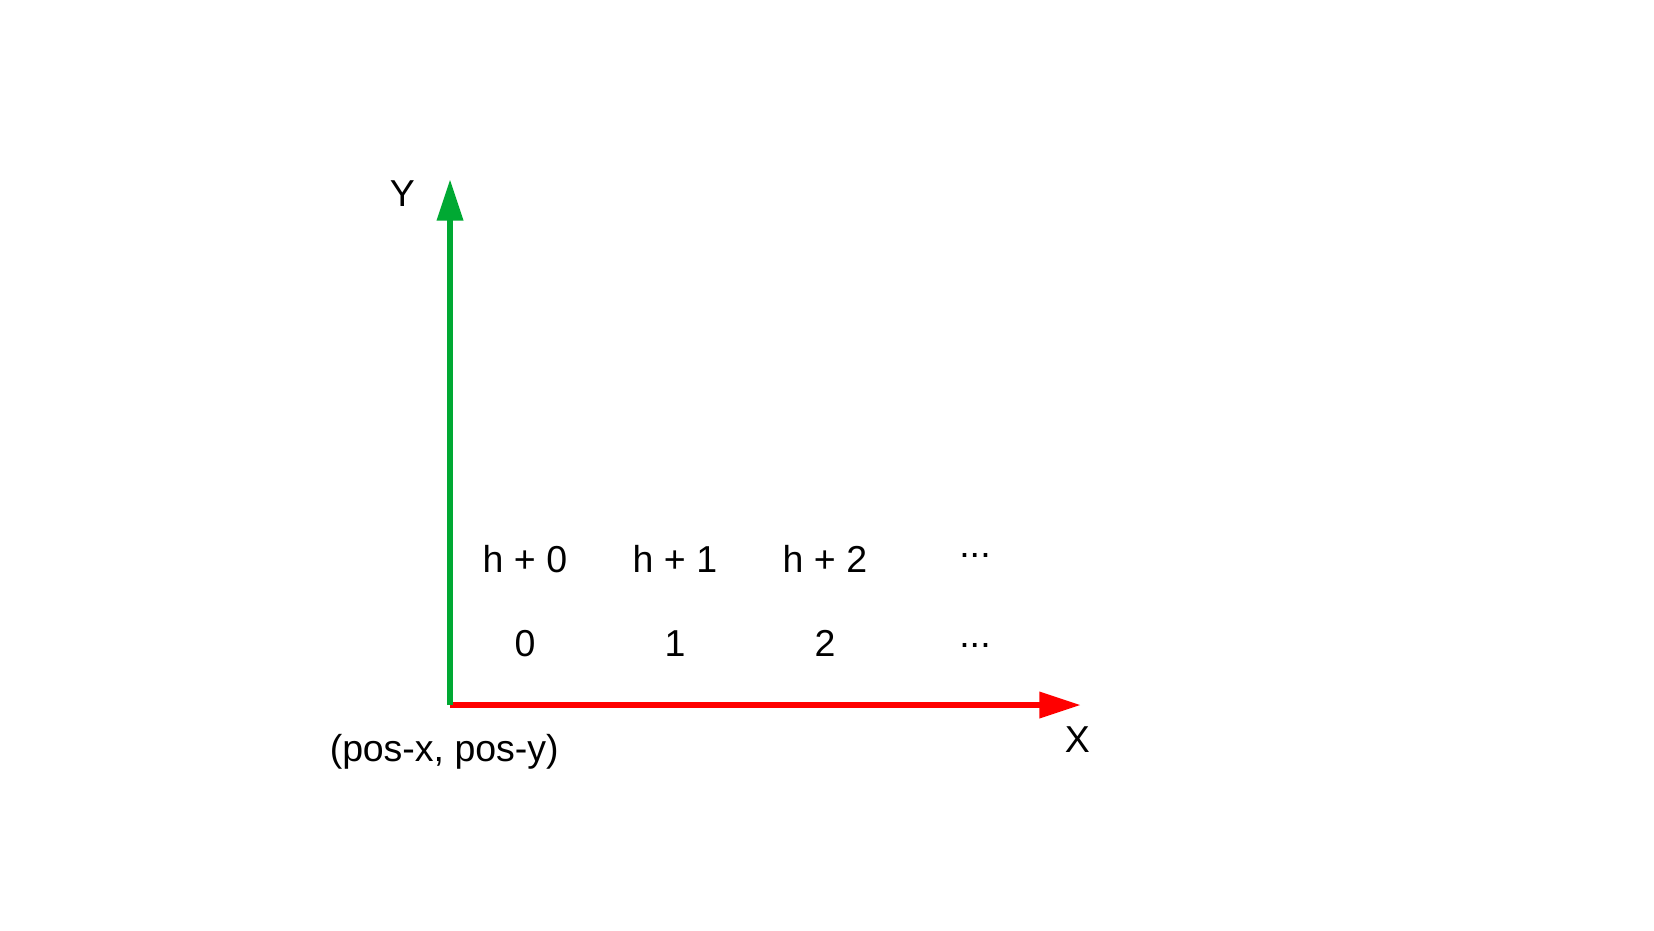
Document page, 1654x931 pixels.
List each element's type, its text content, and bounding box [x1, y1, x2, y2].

text_box 1 [615, 631, 736, 714]
text_box ... [915, 516, 1036, 606]
text_box h + 2 [765, 531, 886, 631]
text_box h + 0 [465, 531, 586, 631]
text_box ... [915, 606, 1036, 706]
text_box (pos-x, pos-y) [315, 720, 616, 819]
text_box X [1050, 711, 1111, 811]
text_box 2 [765, 631, 886, 714]
text_box h + 1 [615, 531, 736, 631]
text_box Y [375, 165, 436, 264]
text_box 0 [465, 631, 586, 714]
